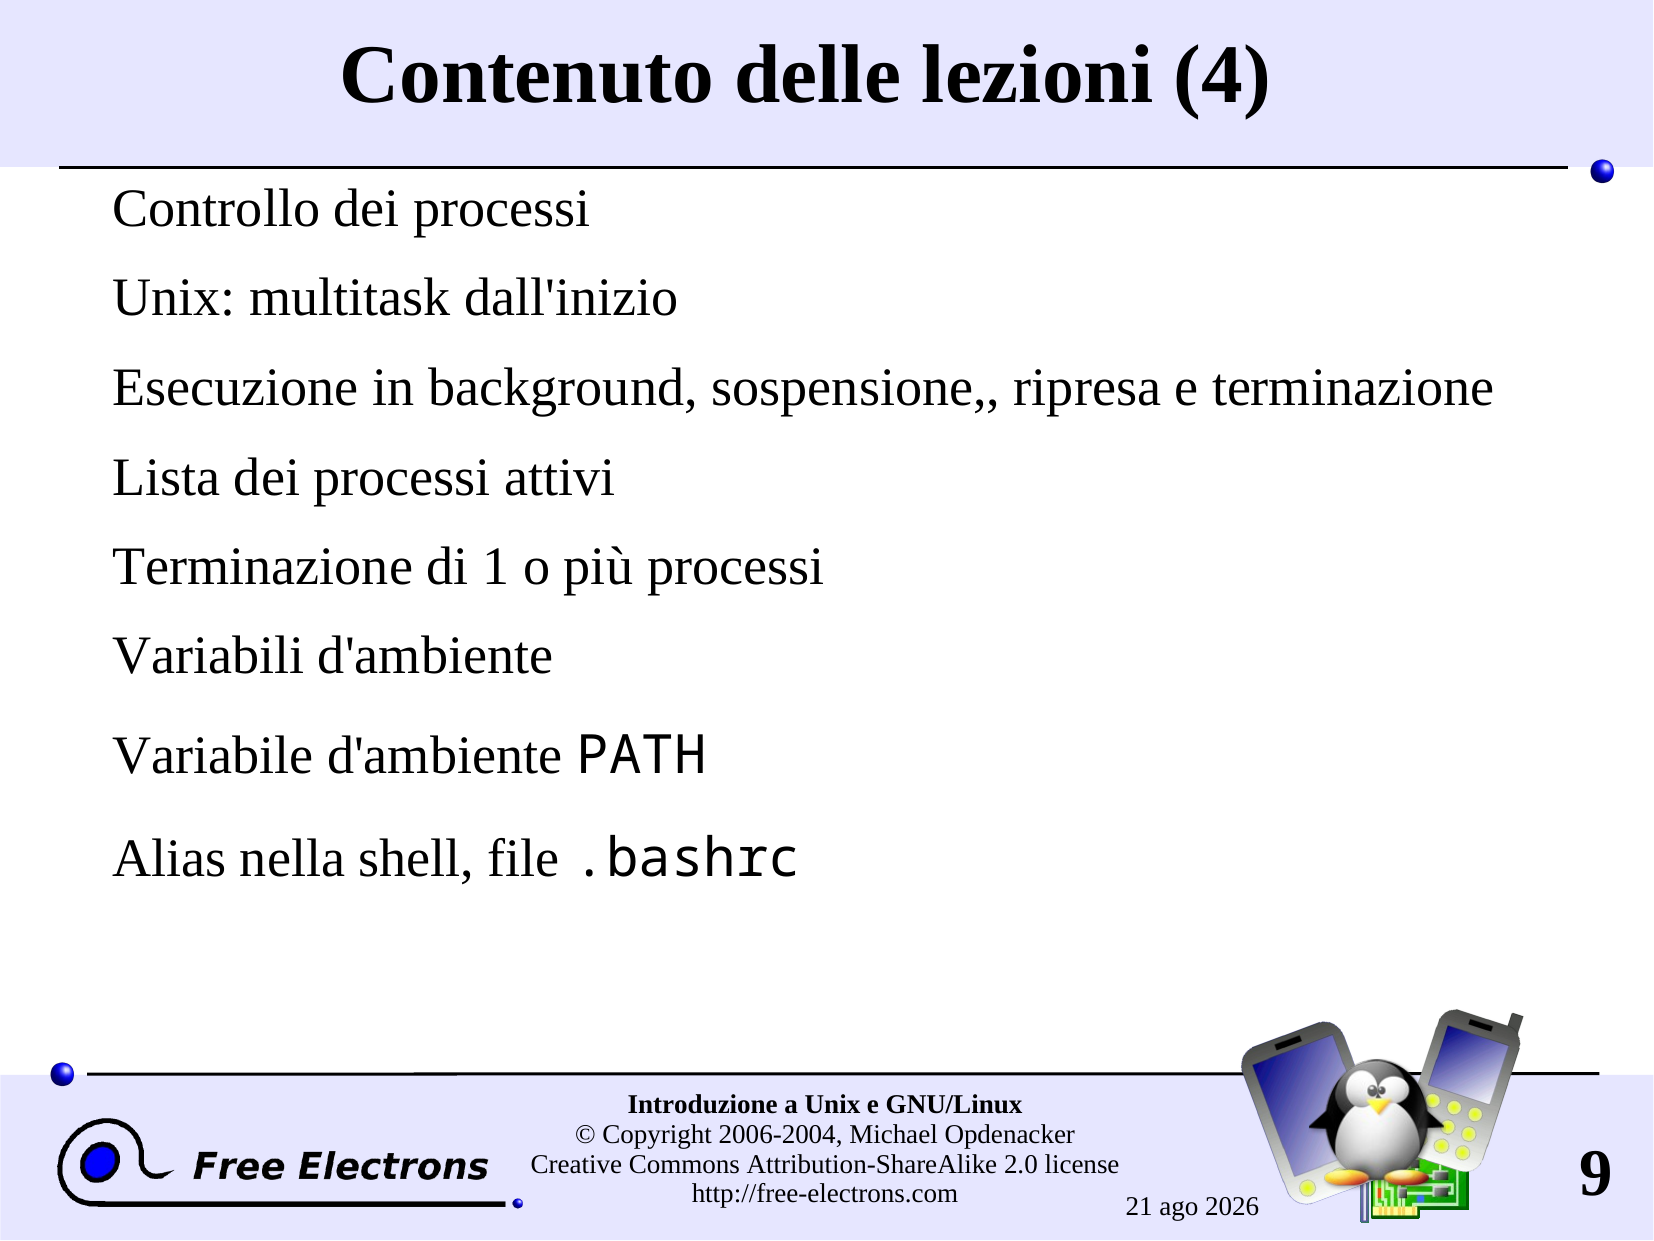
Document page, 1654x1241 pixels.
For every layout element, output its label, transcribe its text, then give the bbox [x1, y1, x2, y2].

list Controllo dei processi Unix: multitask dall'inizio Esecuzione in background, sospensione,, ripresa e terminazione Lista dei processi attivi Terminazione di 1 o più processi Variabili d'ambiente Variabile d'ambiente PATH Alias nella shell, file .bashrc [94, 178, 1507, 1022]
picture [50, 1107, 527, 1216]
title Contenuto delle lezioni (4) [60, 20, 1551, 130]
picture [1225, 1004, 1538, 1241]
